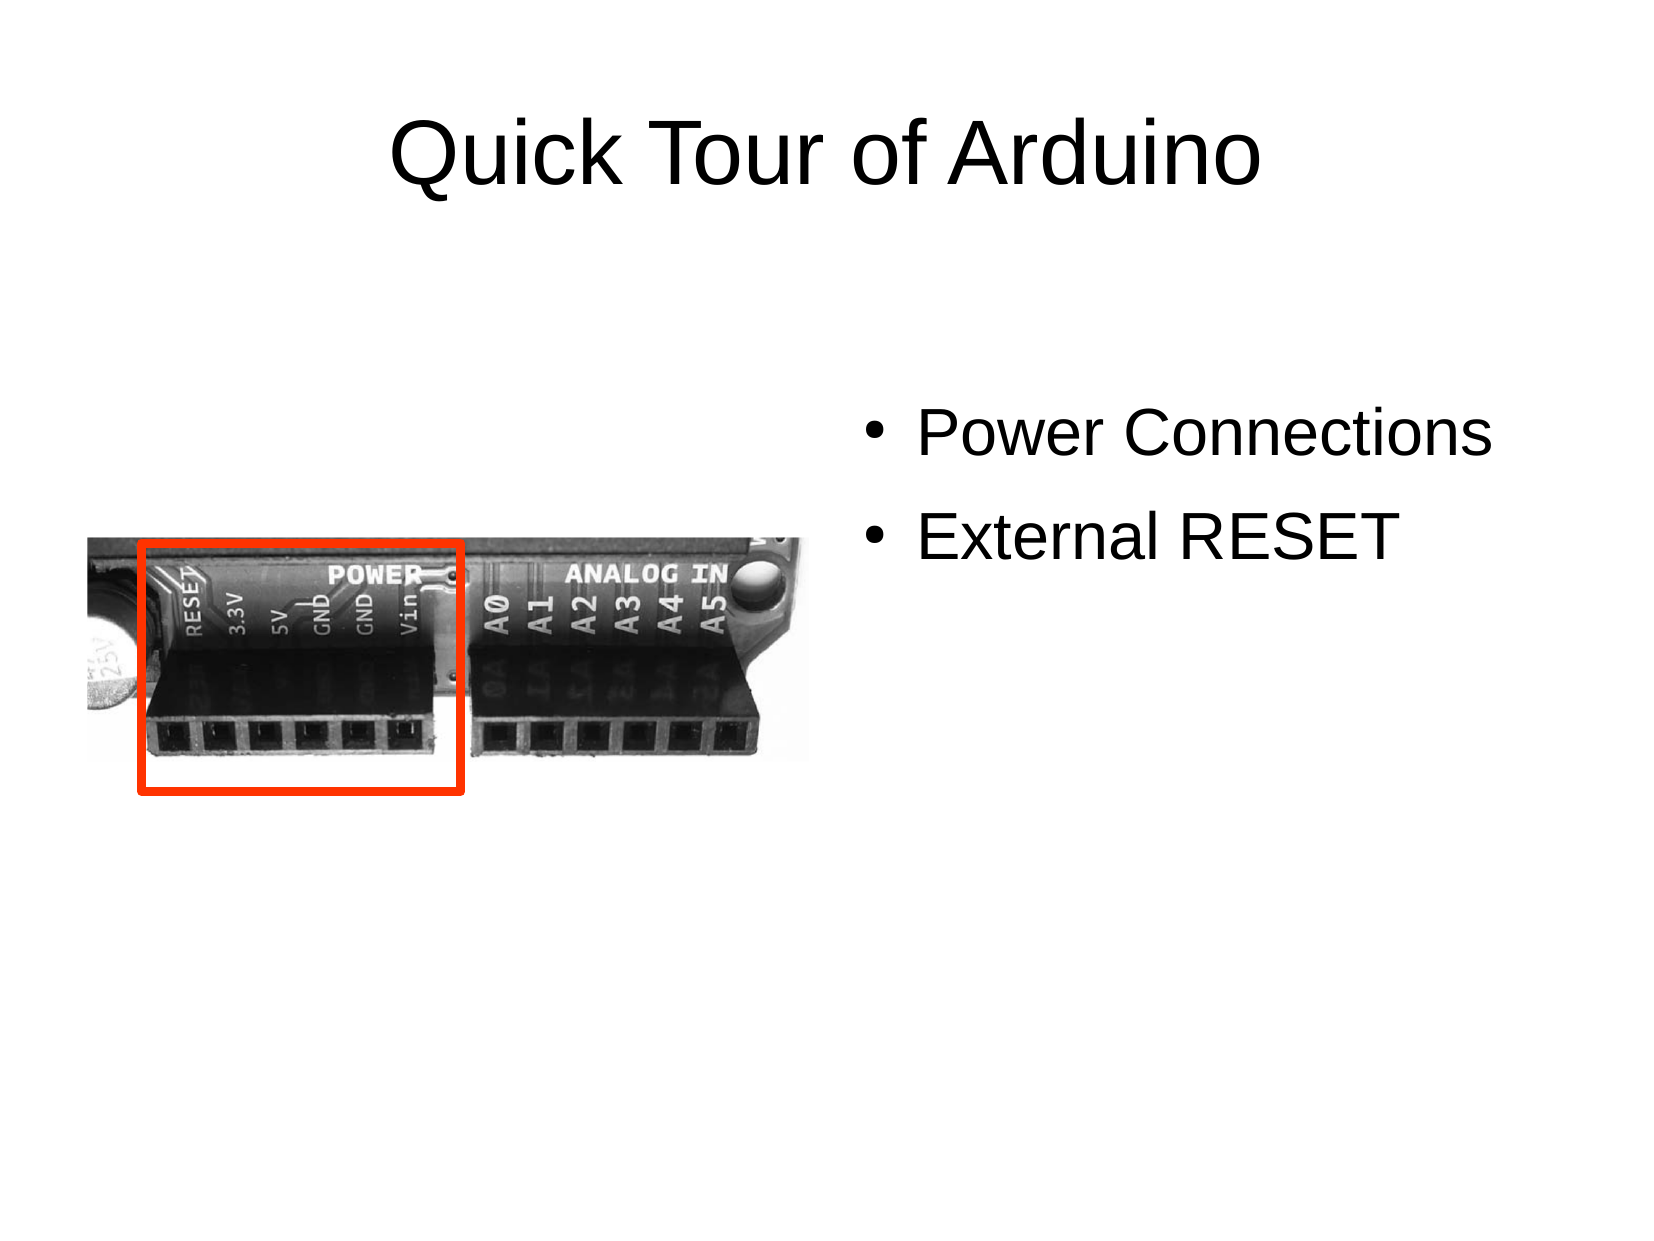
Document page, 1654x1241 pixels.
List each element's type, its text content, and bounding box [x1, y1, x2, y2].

list Power Connections External RESET [845, 290, 1572, 1010]
picture [82, 528, 809, 771]
picture [146, 548, 456, 771]
title Quick Tour of Arduino [82, 49, 1571, 257]
